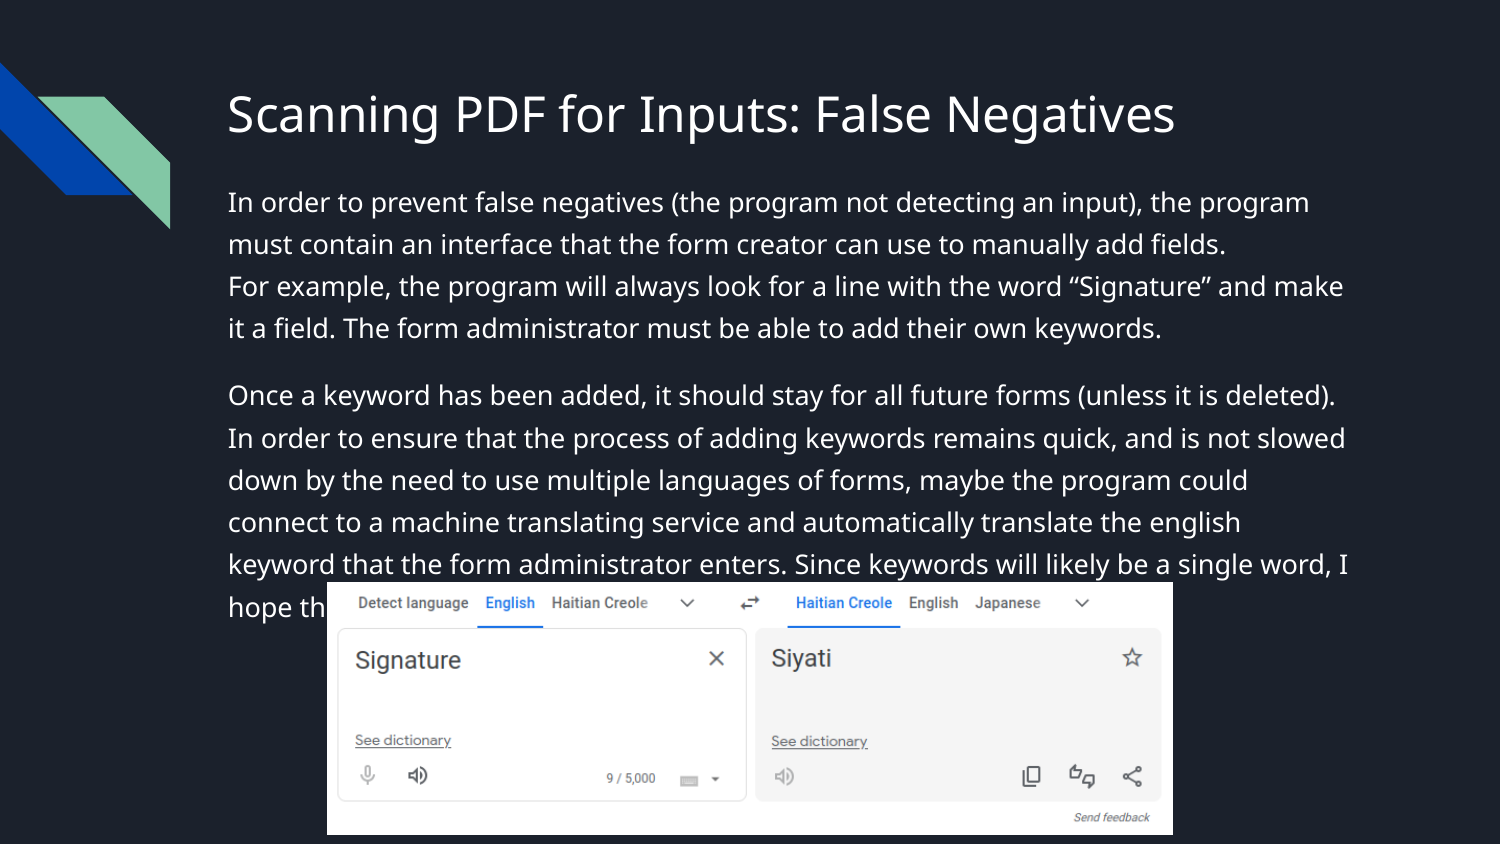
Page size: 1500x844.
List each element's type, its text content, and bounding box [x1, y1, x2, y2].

picture [327, 582, 1173, 835]
list In order to prevent false negatives (the program not detecting an input), the program must contain an interface that the form creator can use to manually add fields. For example, the program will always look for a line with the word “Signature” and make it a field. The form administrator must be able to add their own keywords. Once a keyword has been added, it should stay for all future forms (unless it is deleted). In order to ensure that the process of adding keywords remains quick, and is not slowed down by the need to use multiple languages of forms, maybe the program could connect to a machine translating service and automatically translate the english keyword that the form administrator enters. Since keywords will likely be a single word, I hope that the machine translation would produce accurate results. [212, 162, 1368, 641]
title Scanning PDF for Inputs: False Negatives [212, 64, 1368, 162]
